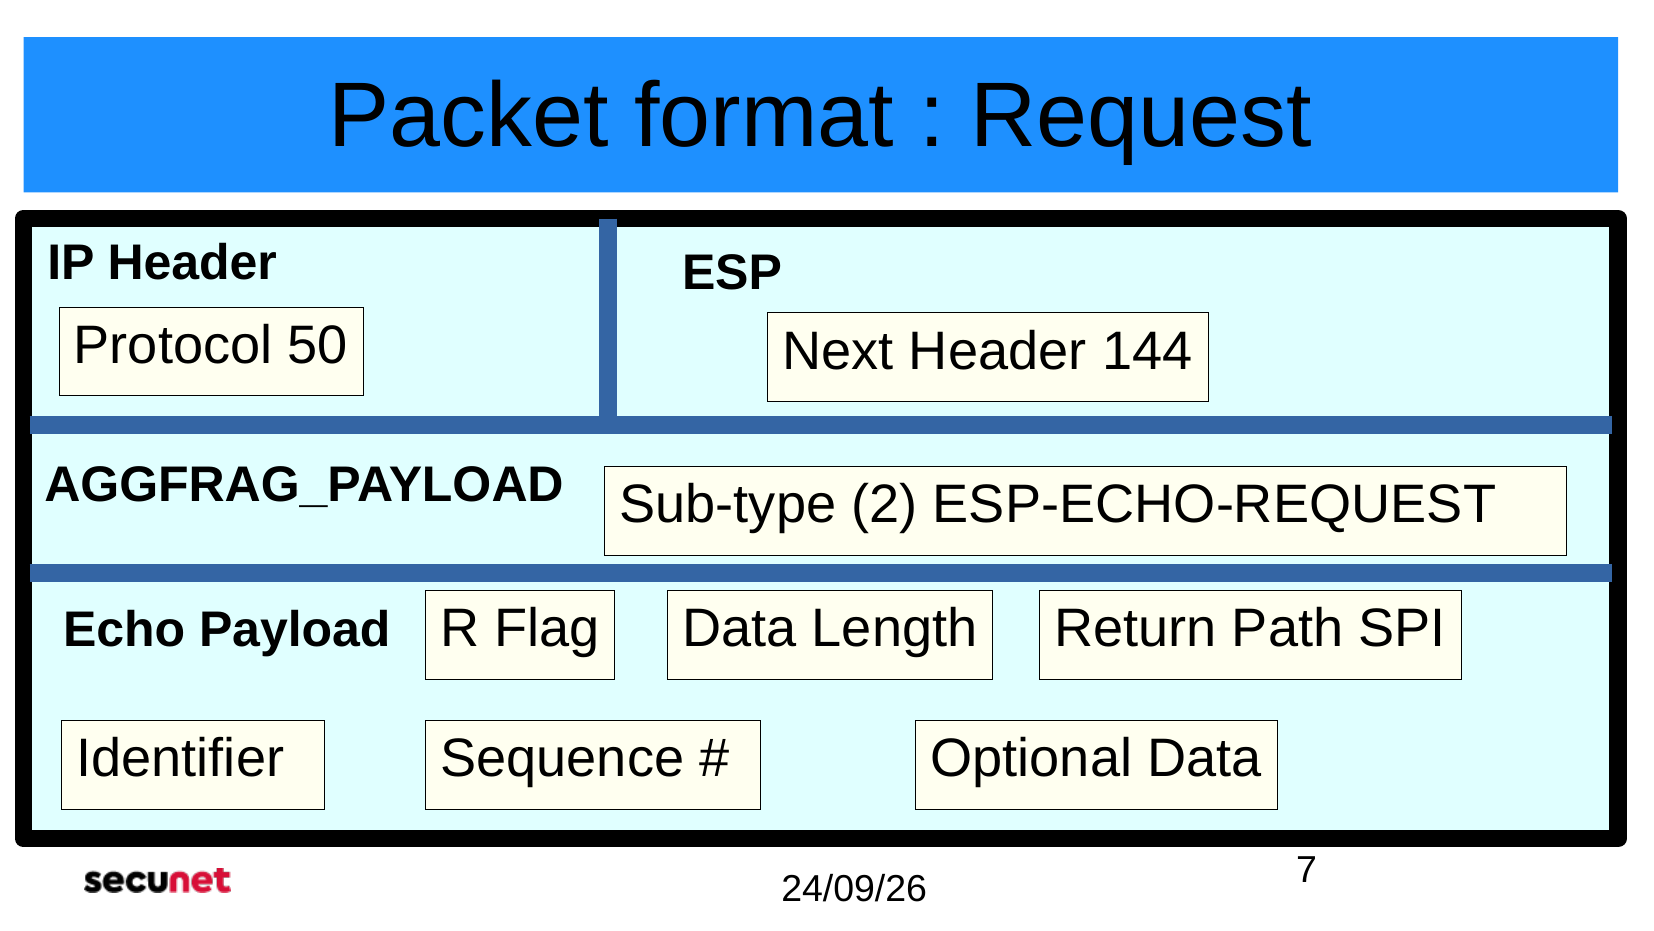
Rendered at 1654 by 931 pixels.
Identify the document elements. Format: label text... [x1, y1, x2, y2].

text_box Echo Payload [48, 594, 414, 721]
title Packet format : Request [23, 37, 1619, 193]
text_box IP Header [23, 218, 1619, 839]
text_box Optional Data [915, 720, 1278, 810]
text_box R Flag [425, 590, 615, 680]
text_box Return Path SPI [1039, 590, 1462, 680]
text_box Protocol 50 [59, 307, 364, 396]
text_box Identifier [61, 721, 325, 810]
text_box Data Length [667, 590, 993, 680]
text_box ESP [667, 236, 903, 308]
text_box Sequence # [425, 720, 761, 810]
picture [84, 868, 231, 893]
text_box Next Header 144 [767, 312, 1209, 402]
text_box AGGFRAG_PAYLOAD [29, 448, 621, 520]
text_box Sub-type (2) ESP-ECHO-REQUEST [604, 466, 1567, 556]
